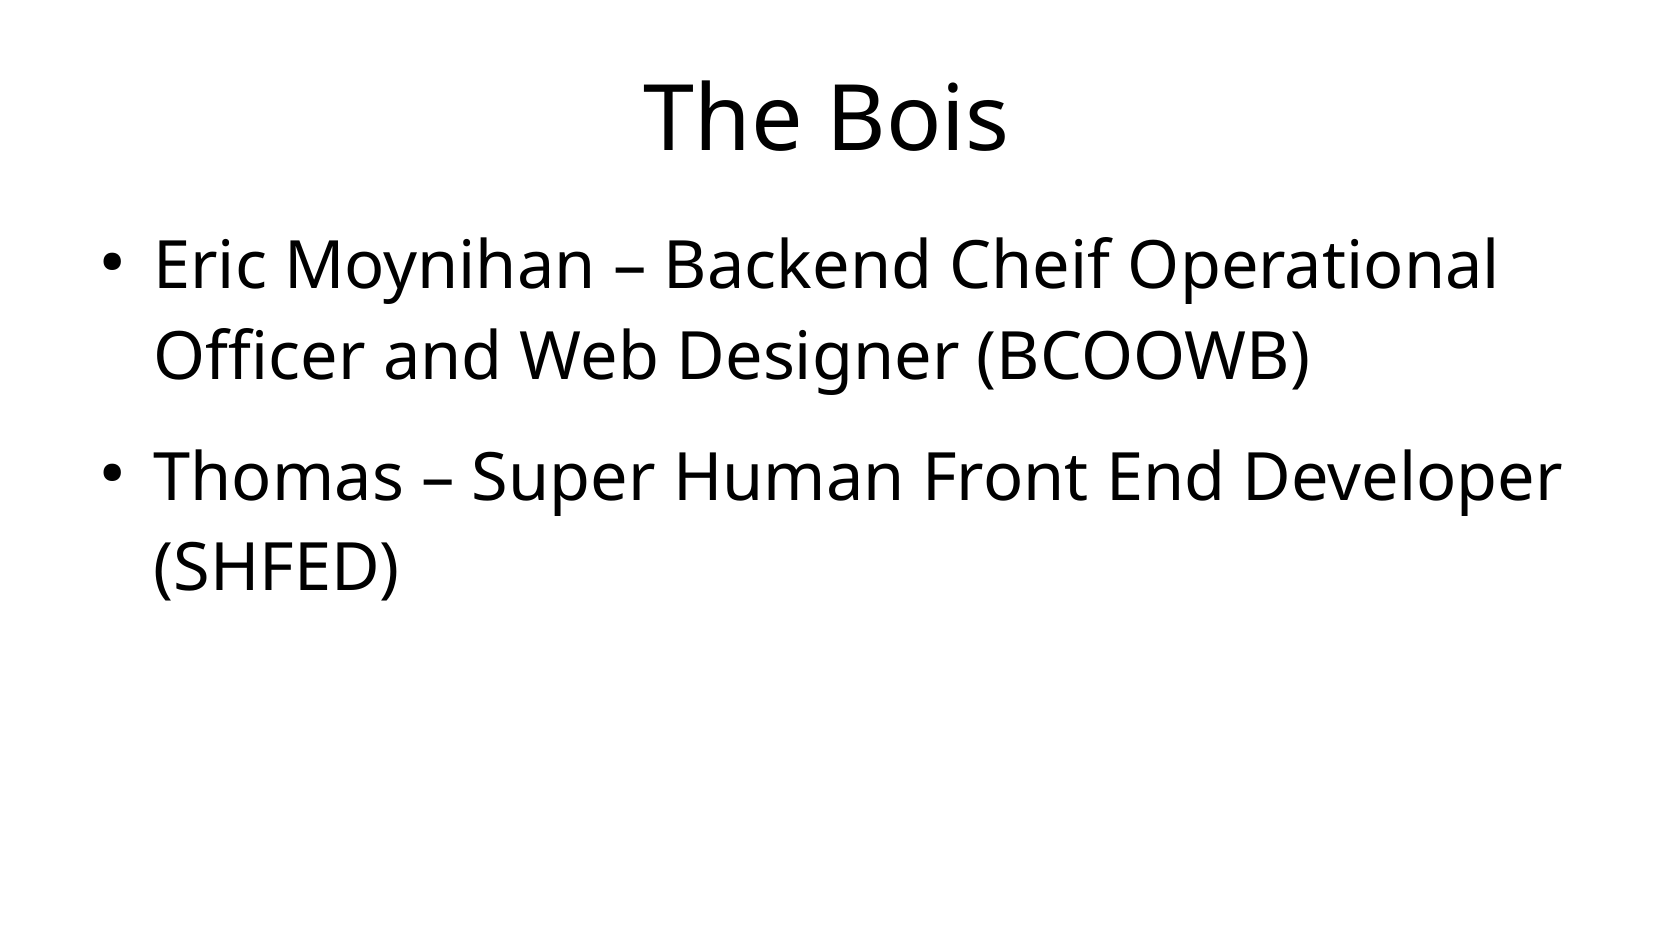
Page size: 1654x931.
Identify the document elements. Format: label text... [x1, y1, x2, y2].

list Eric Moynihan – Backend Cheif Operational Officer and Web Designer (BCOOWB) Thomas – Super Human Front End Developer (SHFED) [82, 217, 1571, 758]
title The Bois [82, 37, 1571, 193]
